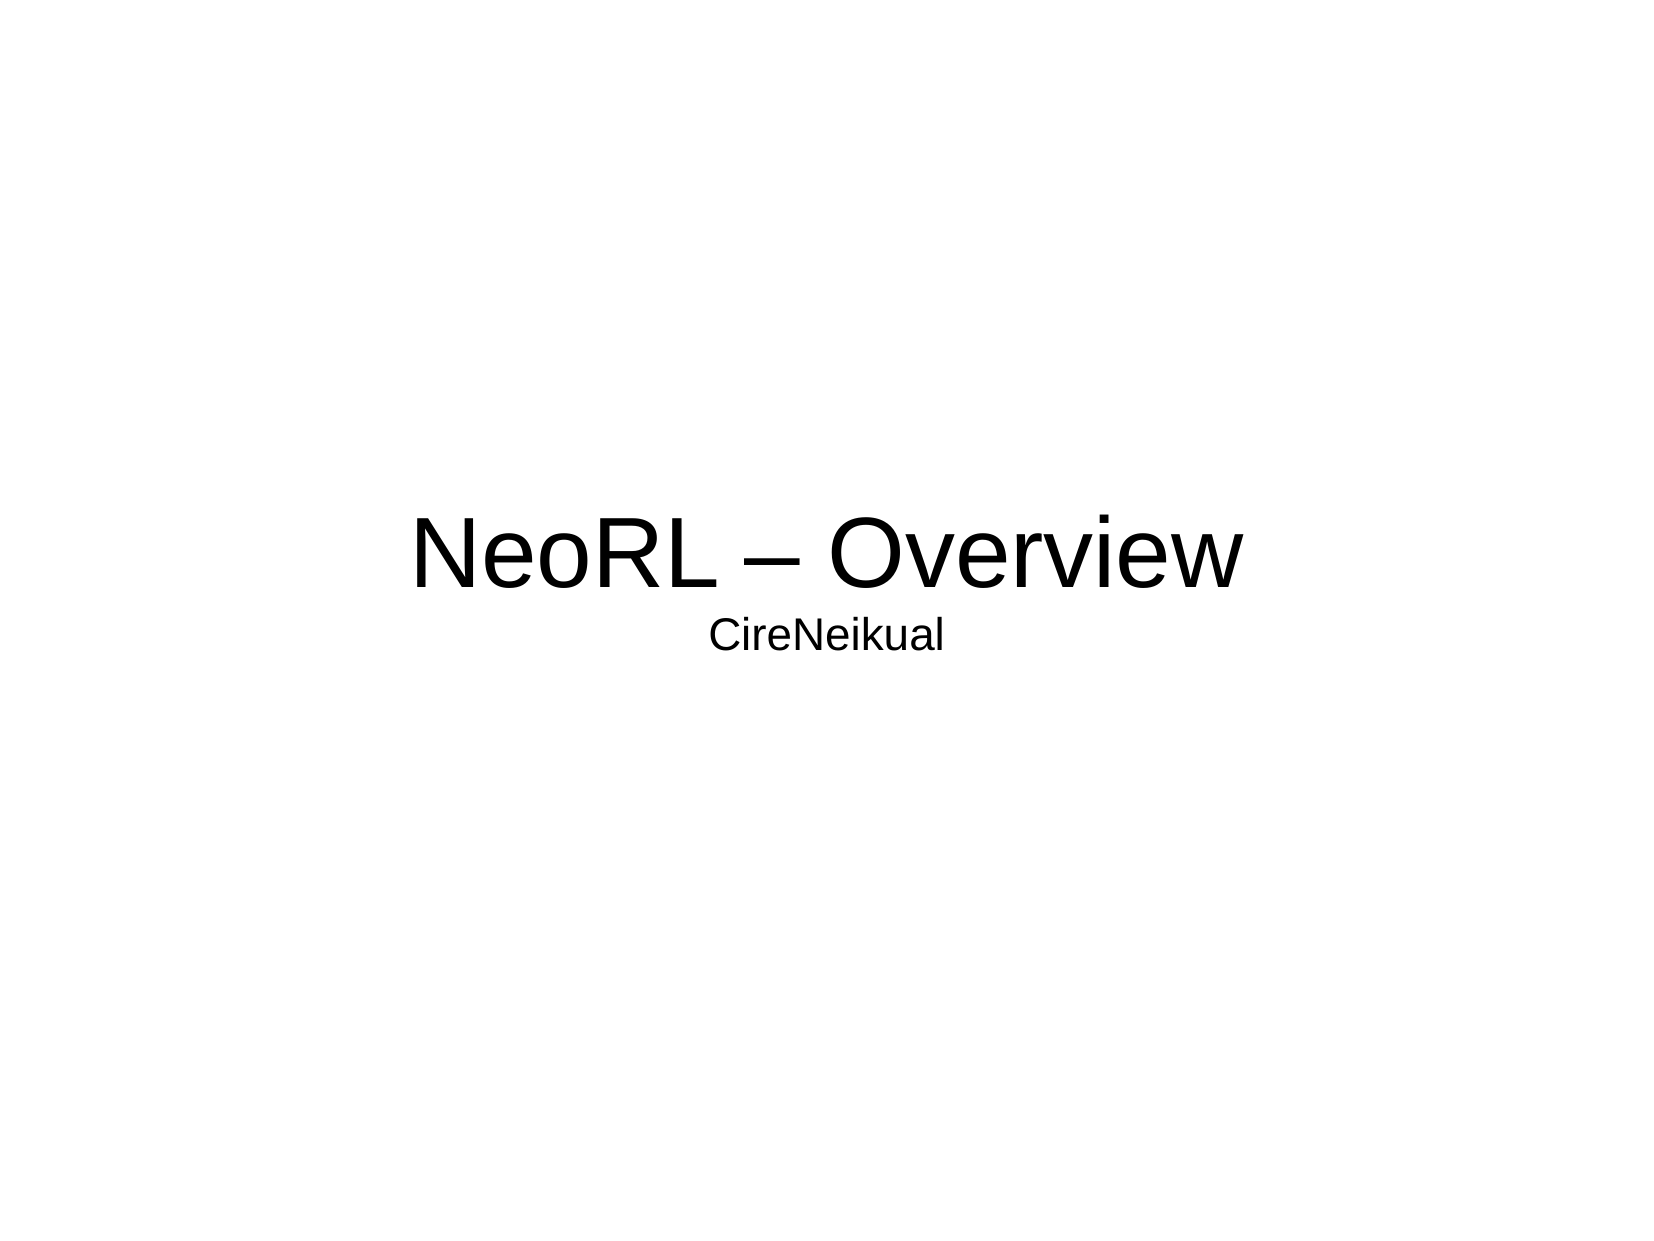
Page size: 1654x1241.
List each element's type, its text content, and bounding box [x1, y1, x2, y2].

subtitle NeoRL – Overview CireNeikual [82, 49, 1571, 1109]
